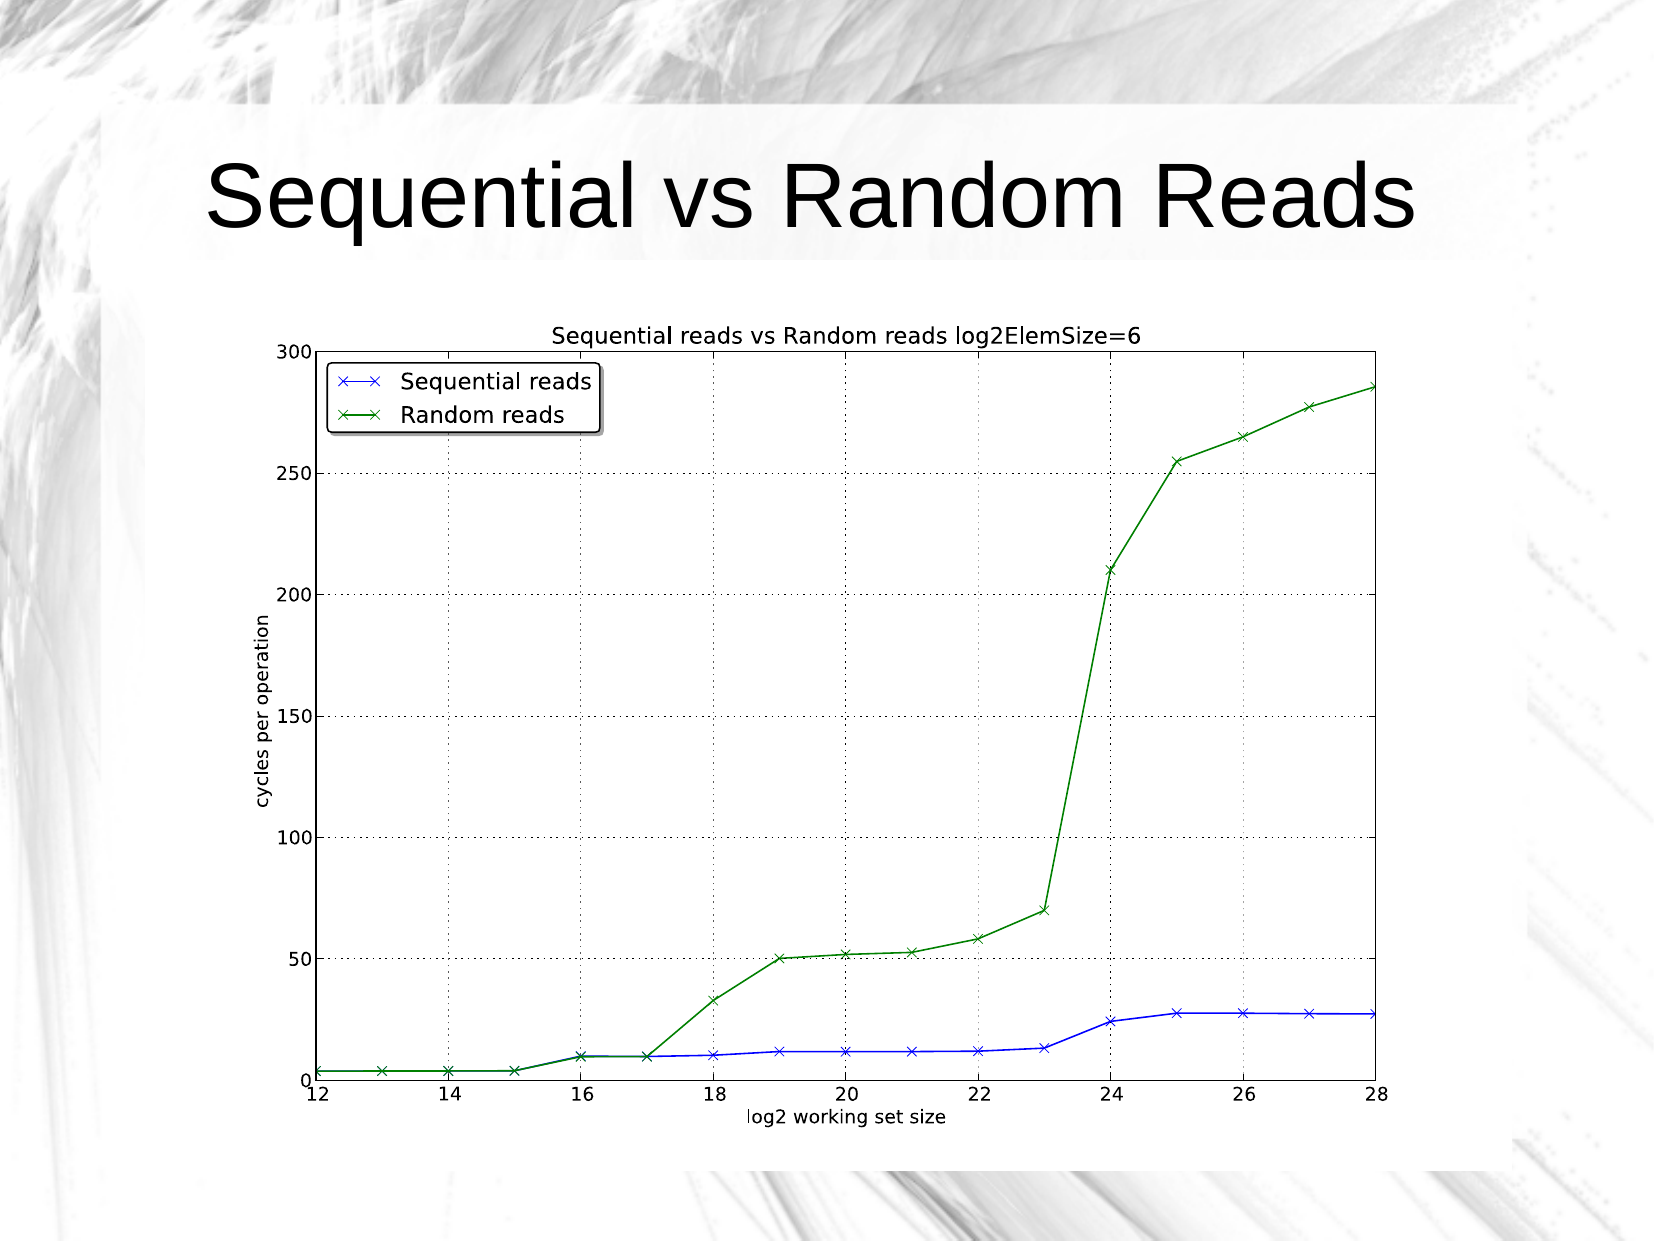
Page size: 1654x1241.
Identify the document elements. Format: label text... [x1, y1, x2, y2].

picture [0, 0, 1654, 1241]
title Sequential vs Random Reads [118, 112, 1506, 281]
